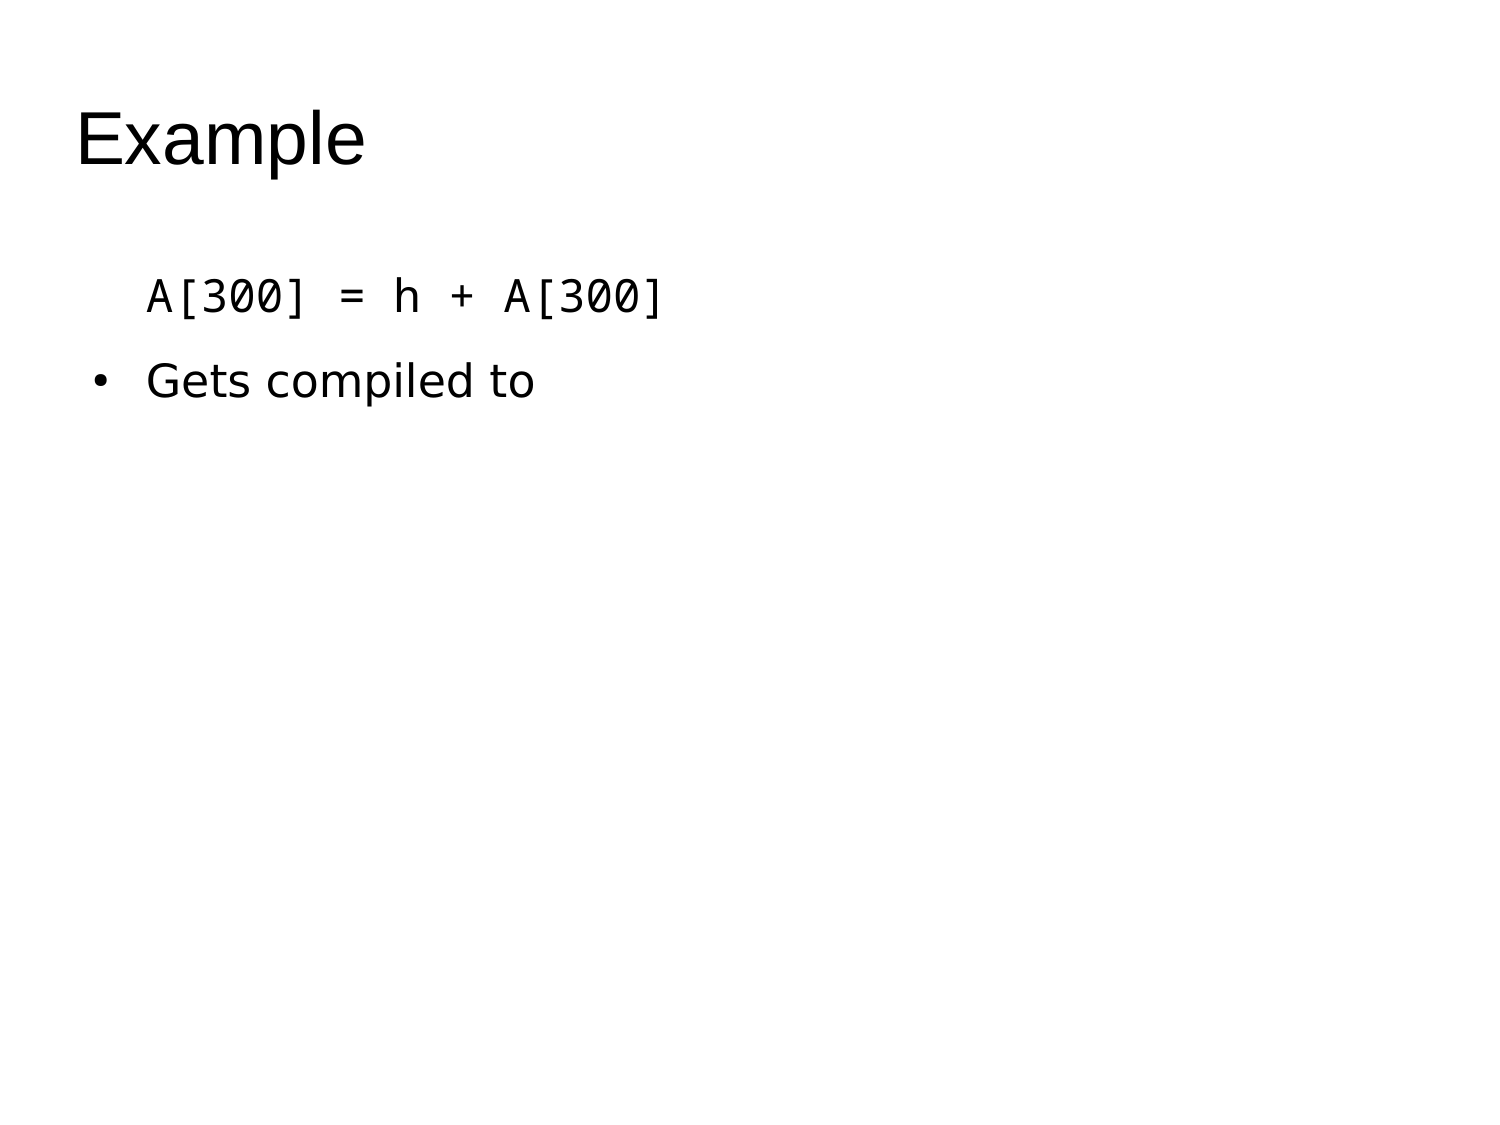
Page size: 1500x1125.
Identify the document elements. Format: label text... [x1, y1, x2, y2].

list A[300] = h + A[300] Gets compiled to [75, 263, 1425, 916]
title Example [75, 44, 1425, 233]
